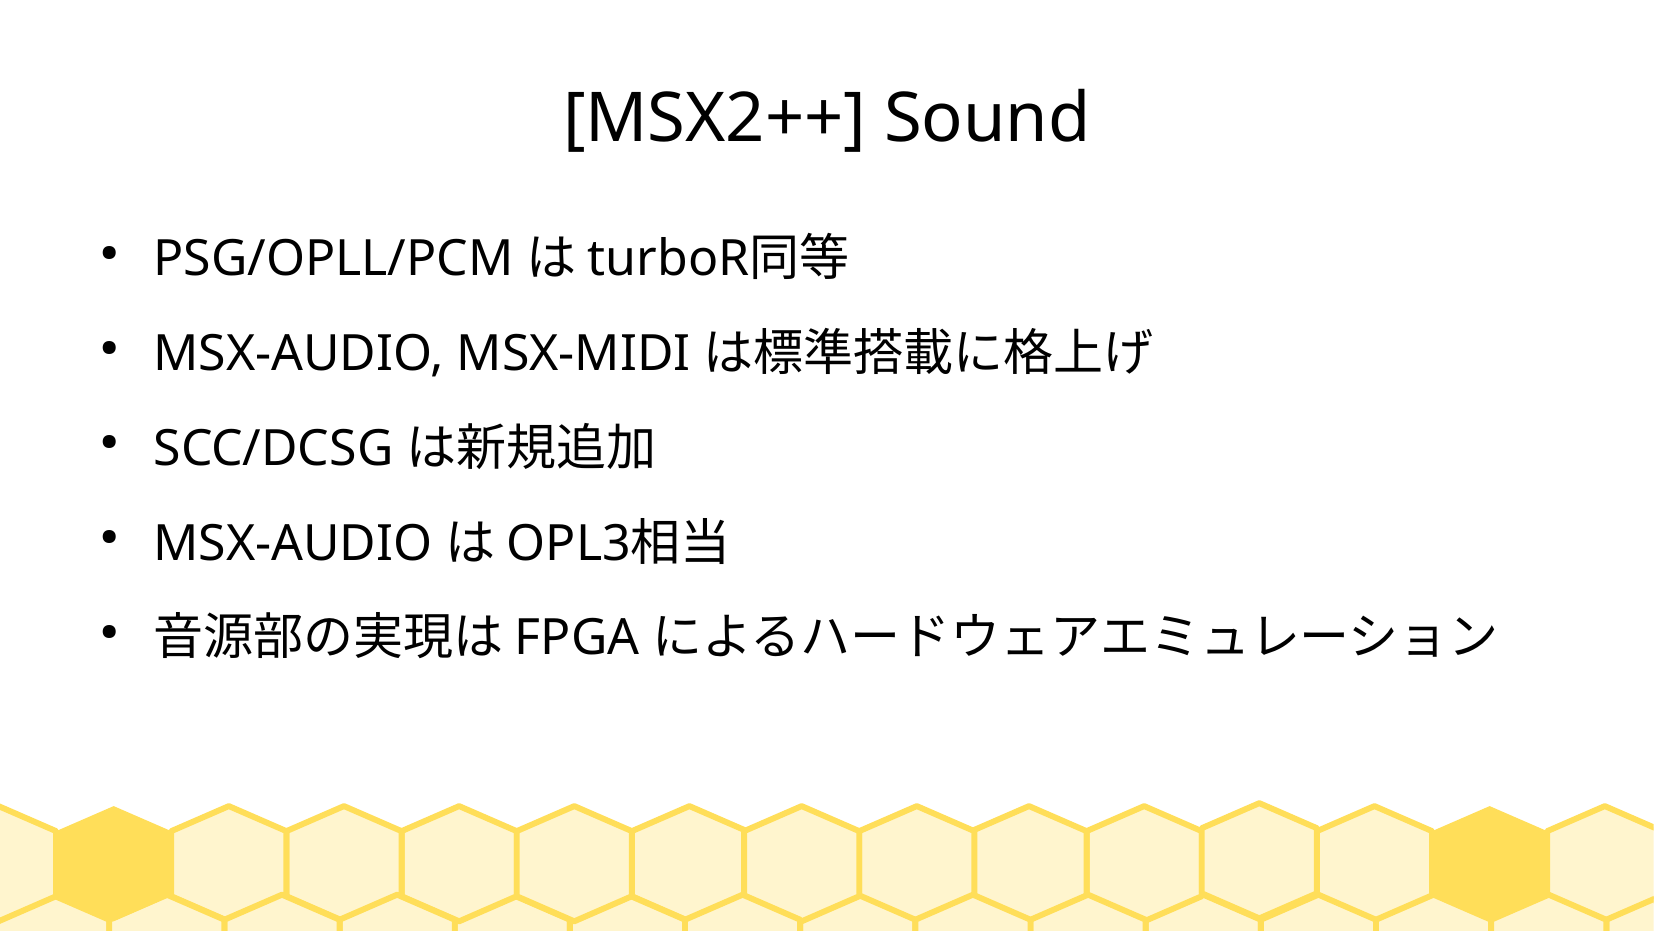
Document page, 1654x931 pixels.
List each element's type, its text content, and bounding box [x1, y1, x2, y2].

title [MSX2++] Sound [82, 37, 1571, 193]
list PSG/OPLL/PCM は turboR同等 MSX-AUDIO, MSX-MIDI は標準搭載に格上げ SCC/DCSG は新規追加 MSX-AUDIO は OPL3相当 音源部の実現は FPGA によるハードウェアエミュレーション [82, 217, 1571, 758]
